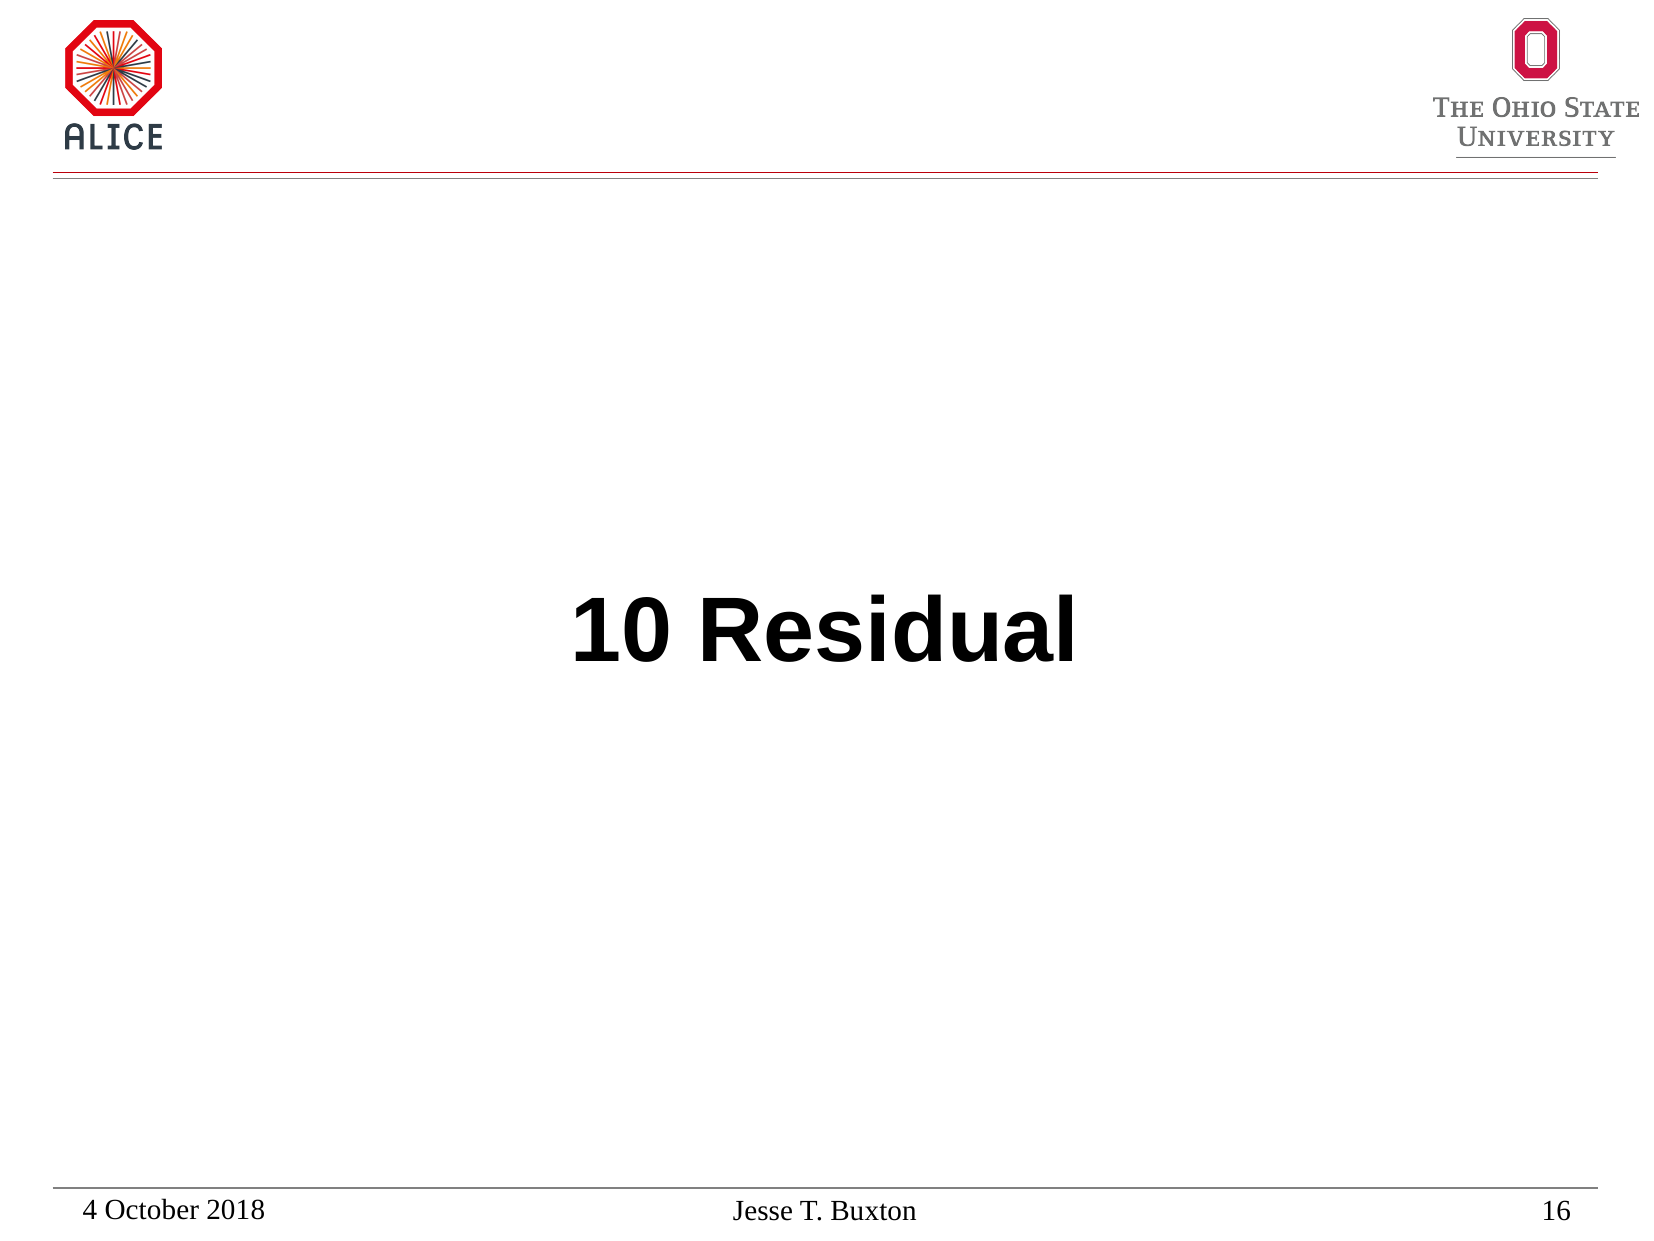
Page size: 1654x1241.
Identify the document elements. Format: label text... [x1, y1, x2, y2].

picture [1430, 5, 1642, 171]
title 10 Residual [137, 544, 1513, 716]
picture [65, 20, 162, 150]
